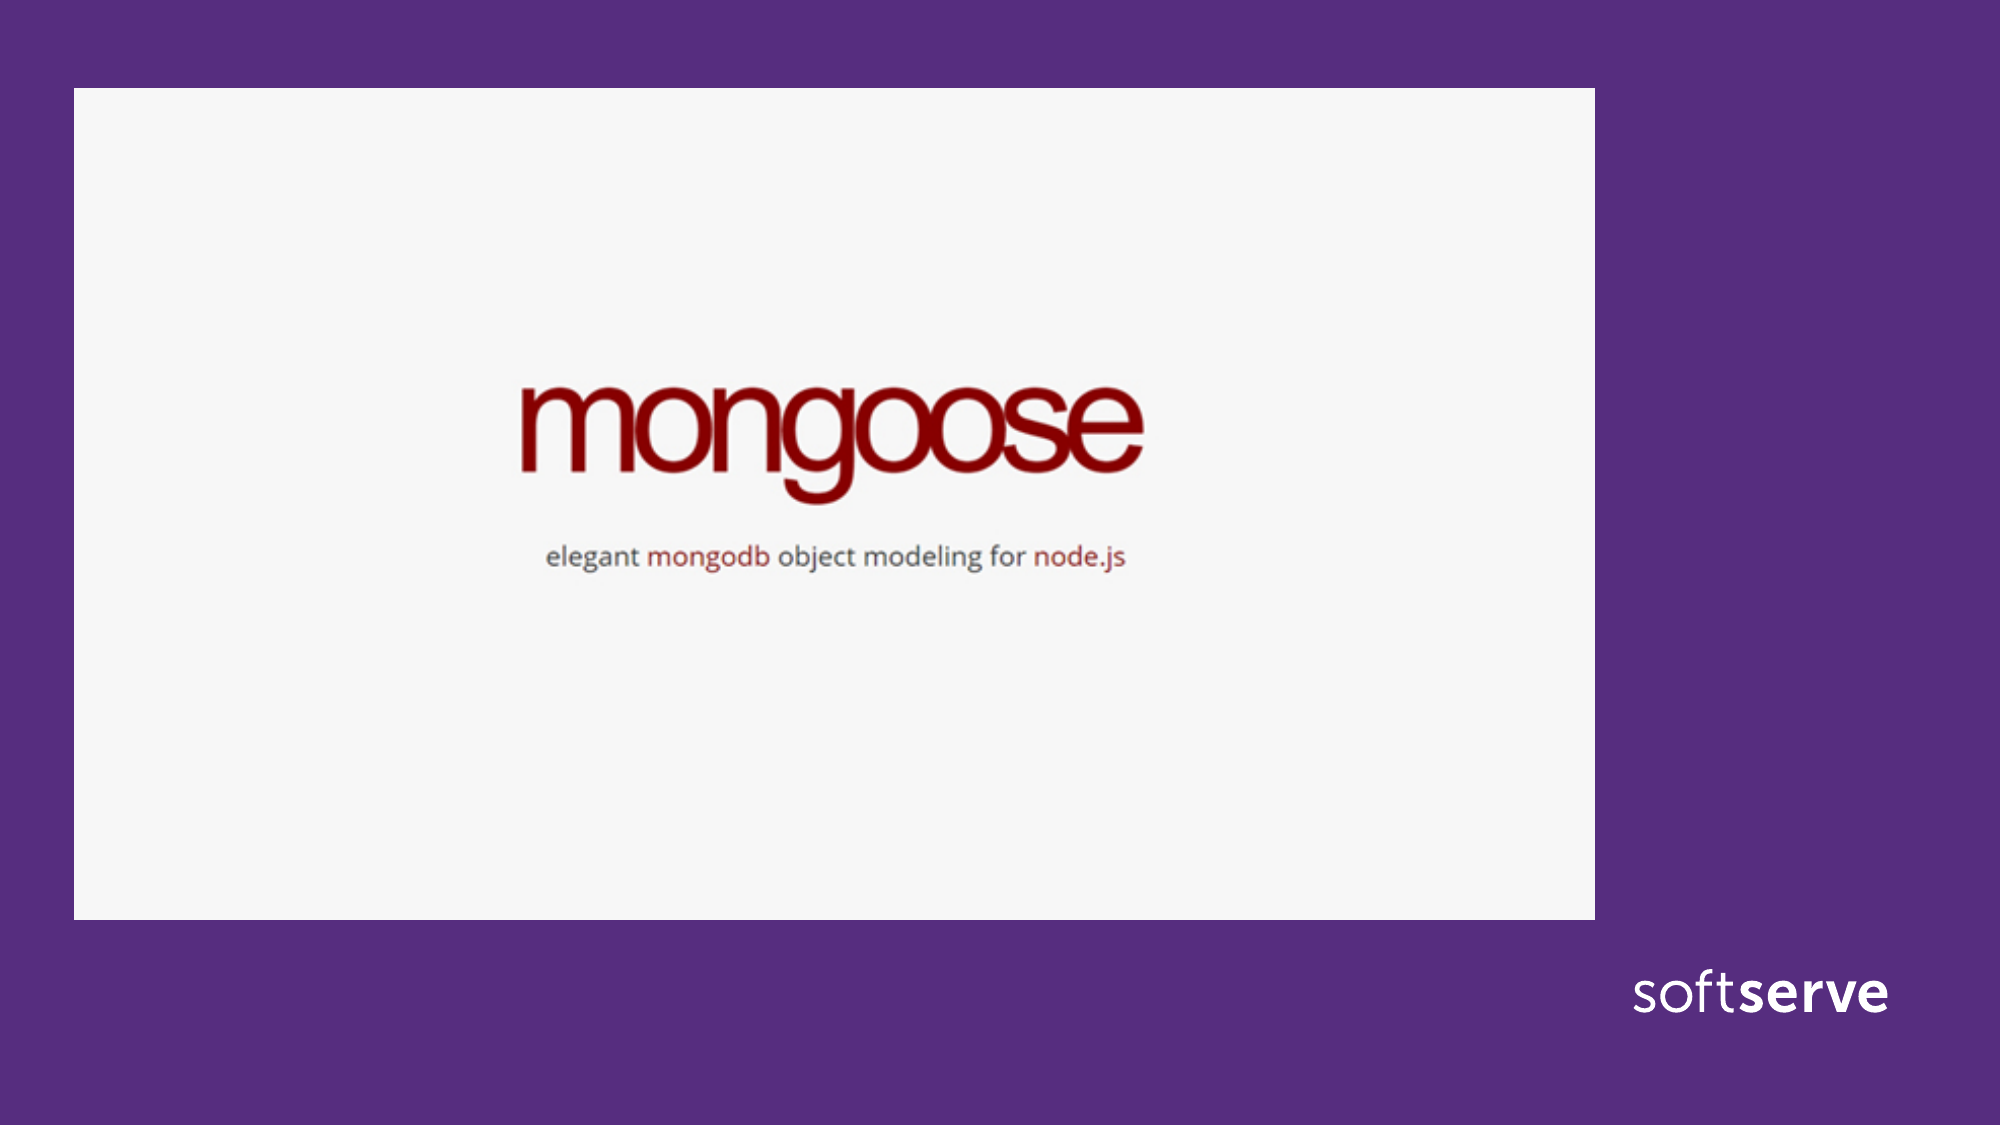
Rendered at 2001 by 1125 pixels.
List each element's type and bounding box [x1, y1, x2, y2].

picture [74, 88, 1595, 920]
